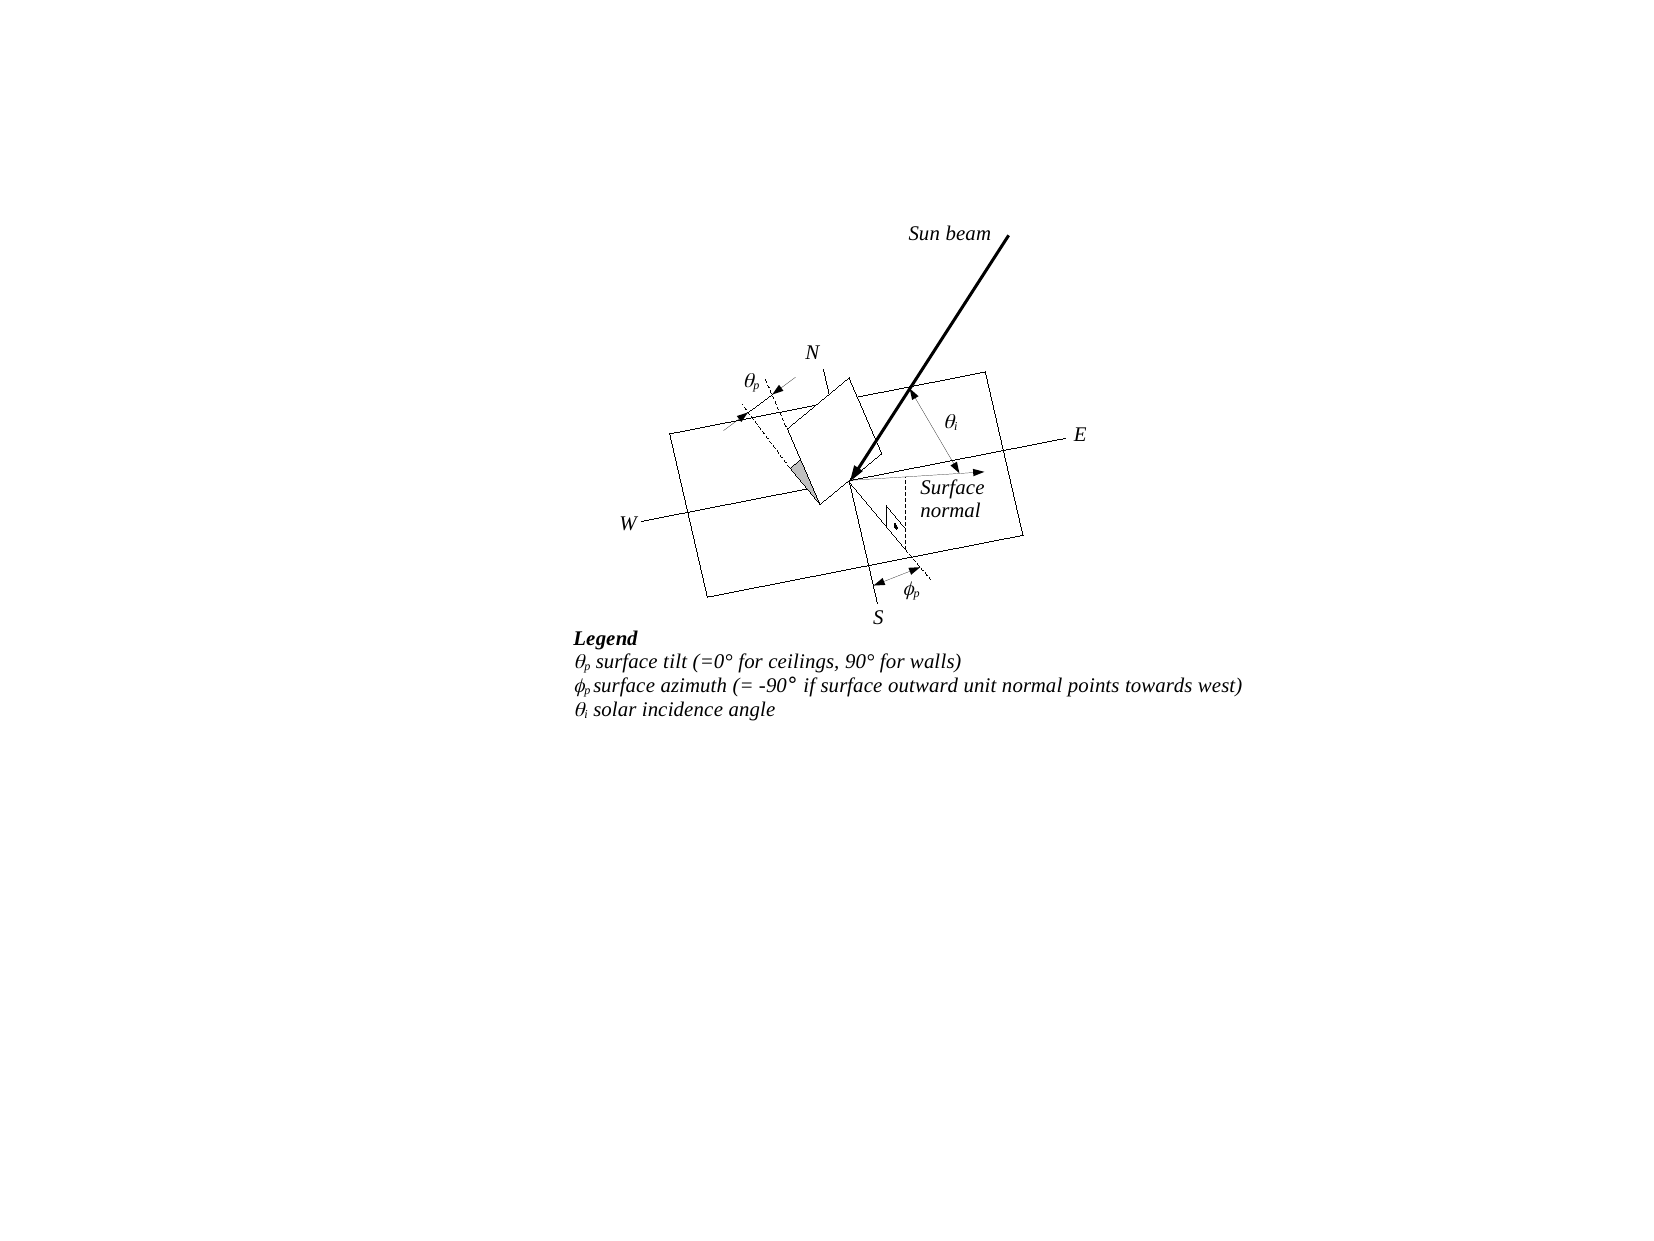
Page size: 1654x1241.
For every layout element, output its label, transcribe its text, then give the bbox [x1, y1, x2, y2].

text_box E [1073, 423, 1087, 449]
text_box W [619, 511, 637, 537]
text_box [787, 377, 876, 505]
text_box Legend p surface tilt (=0° for ceilings, 90° for walls) p surface azimuth (= -90° if surface outward unit normal points towards west) i solar incidence angle [573, 627, 1243, 754]
text_box i [943, 410, 958, 444]
text_box Surface normal [920, 476, 985, 527]
text_box [861, 443, 882, 470]
text_box N [805, 341, 820, 367]
text_box p [902, 576, 920, 610]
text_box S [873, 606, 884, 627]
text_box Sun beam [908, 222, 991, 248]
text_box p [742, 369, 760, 403]
